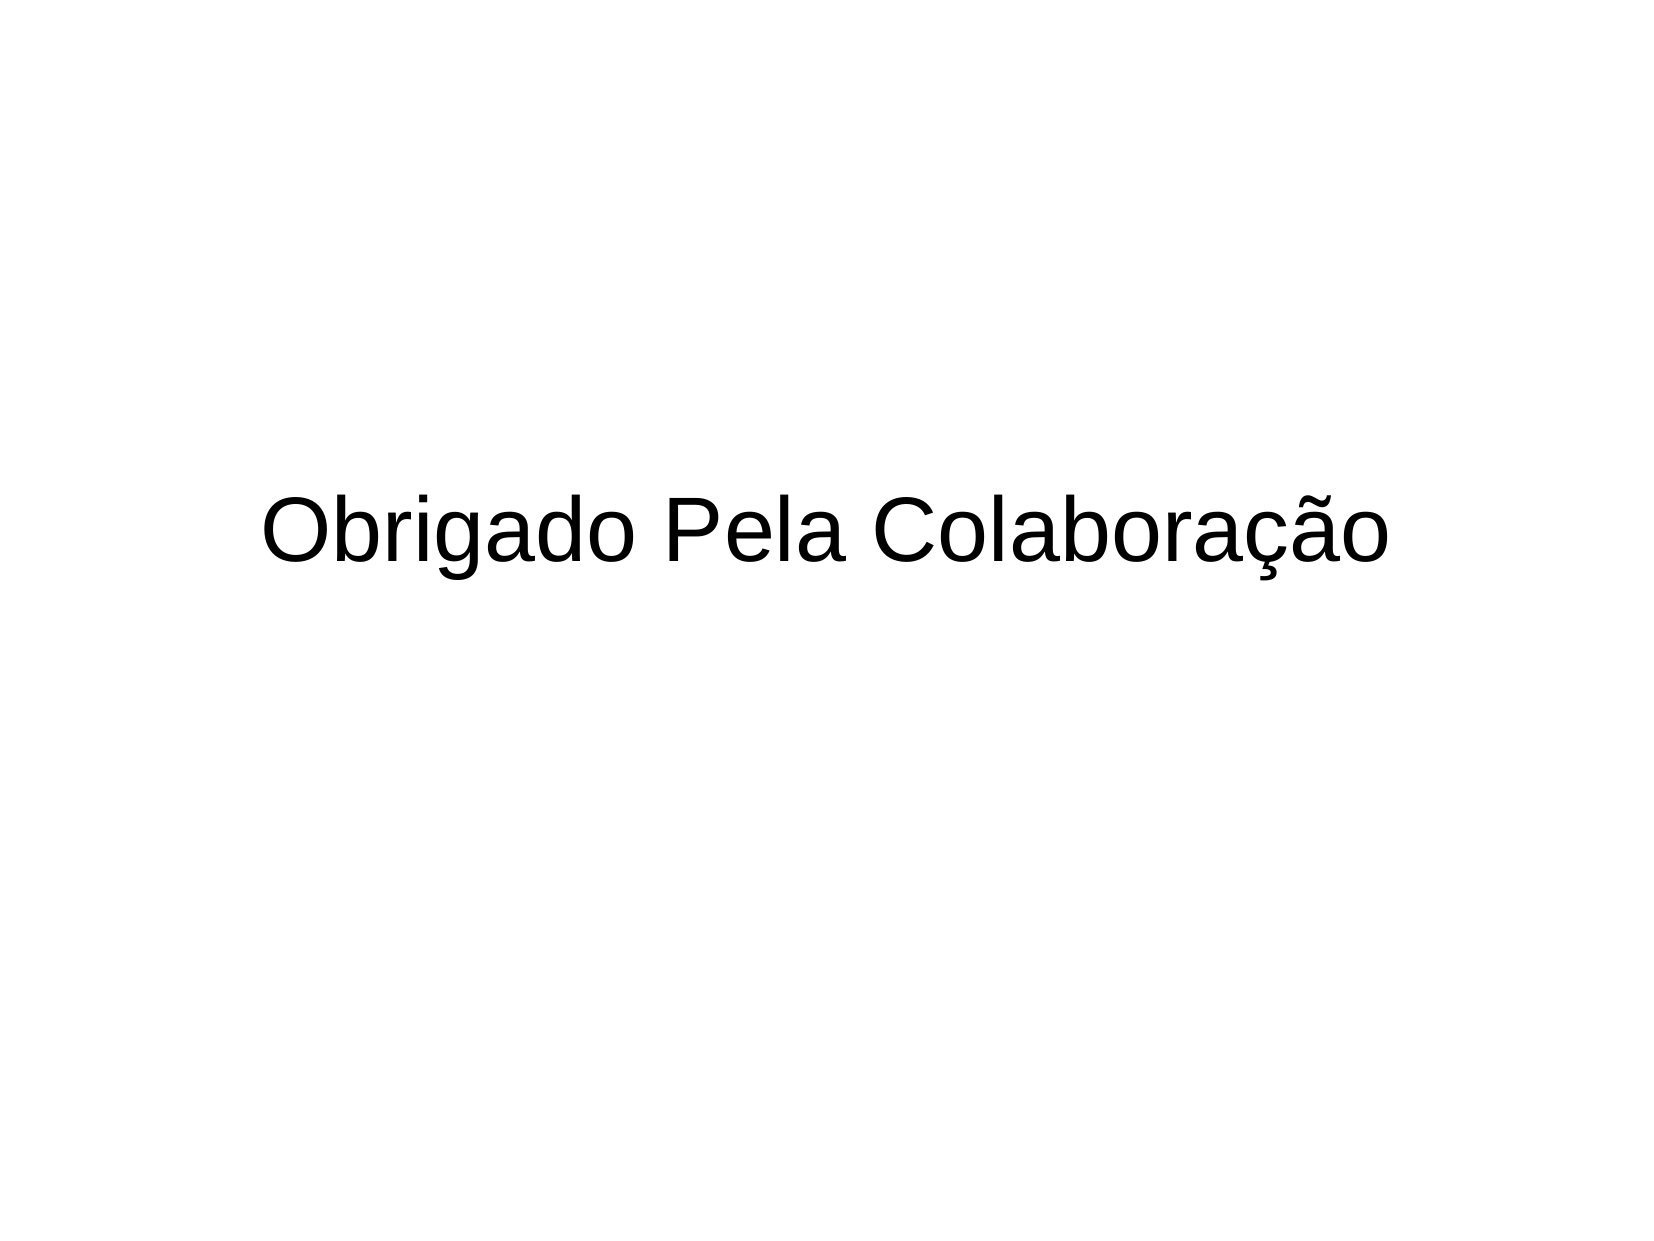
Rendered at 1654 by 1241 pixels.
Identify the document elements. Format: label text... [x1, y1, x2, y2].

subtitle Obrigado Pela Colaboração [82, 49, 1571, 1010]
